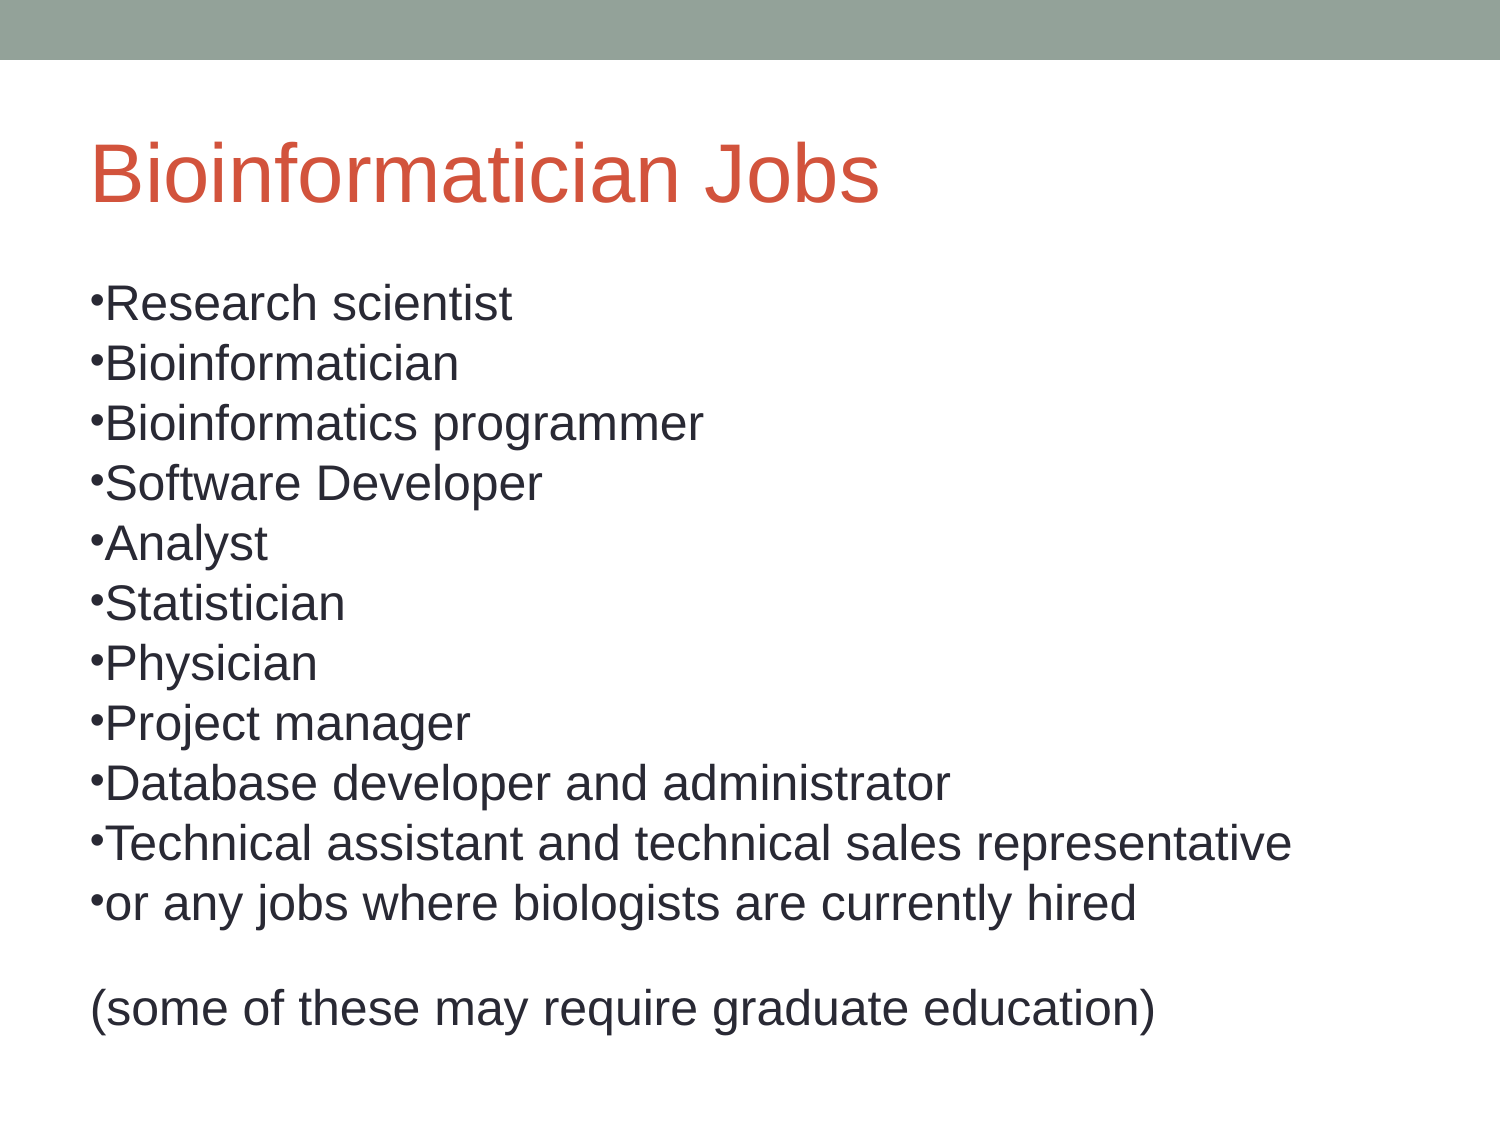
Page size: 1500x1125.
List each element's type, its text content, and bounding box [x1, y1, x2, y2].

text_box Bioinformatician Jobs [74, 87, 1425, 250]
text_box Research scientist Bioinformatician Bioinformatics programmer Software Developer Analyst Statistician Physician Project manager Database developer and administrator Technical assistant and technical sales representative or any jobs where biologists are currently hired (some of these may require graduate education) [74, 262, 1425, 1063]
